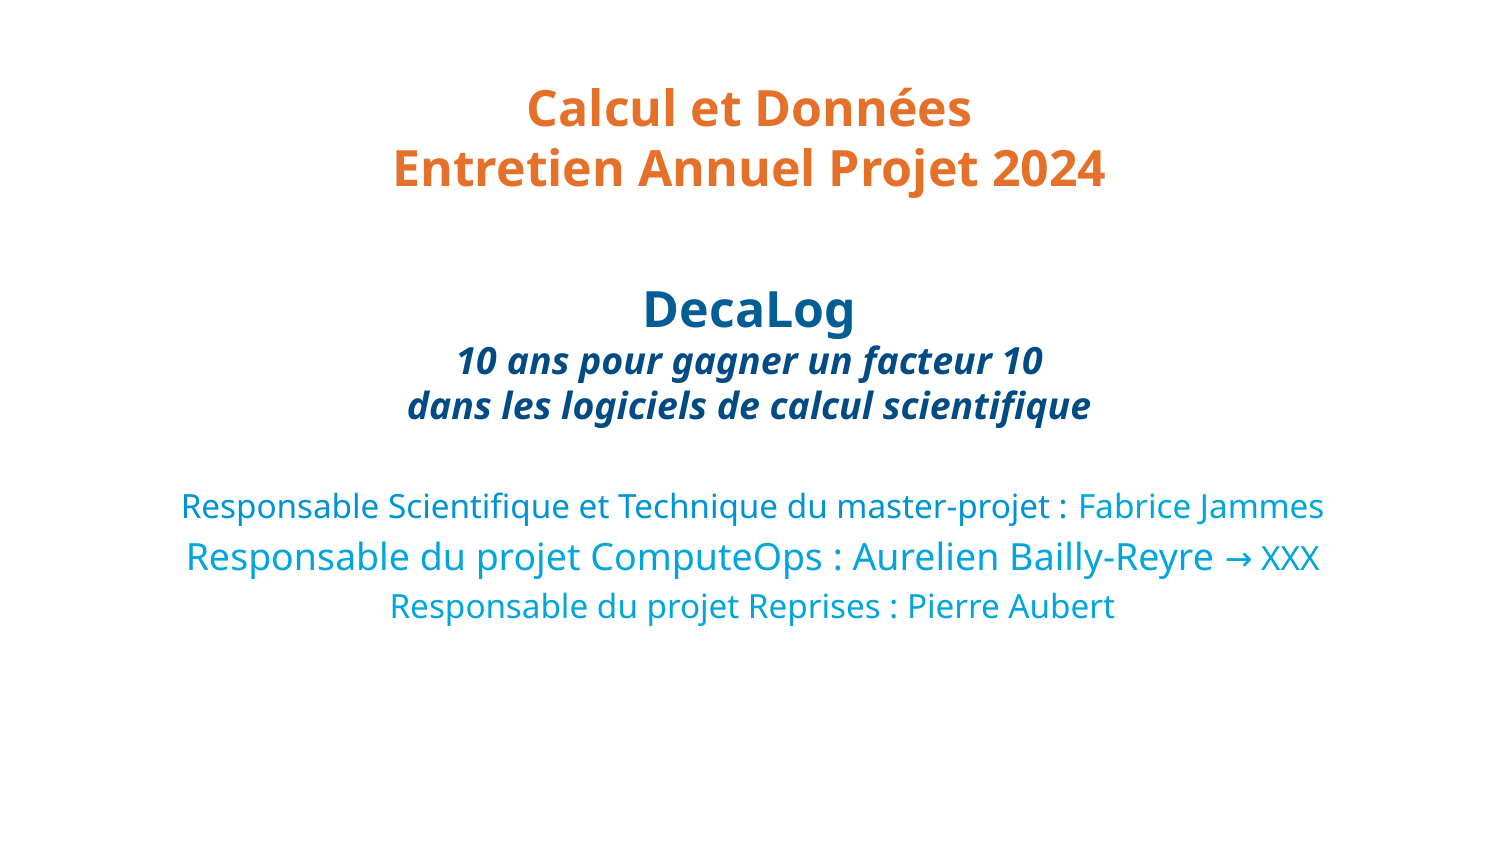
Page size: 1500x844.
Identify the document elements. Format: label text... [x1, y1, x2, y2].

text_box Responsable Scientifique et Technique du master-projet : Fabrice Jammes Responsable du projet ComputeOps : Aurelien Bailly-Reyre → XXX Responsable du projet Reprises : Pierre Aubert [59, 478, 1447, 675]
text_box Calcul et Données Entretien Annuel Projet 2024 [112, 46, 1387, 227]
text_box DecaLog 10 ans pour gagner un facteur 10 dans les logiciels de calcul scientifique [112, 262, 1387, 443]
